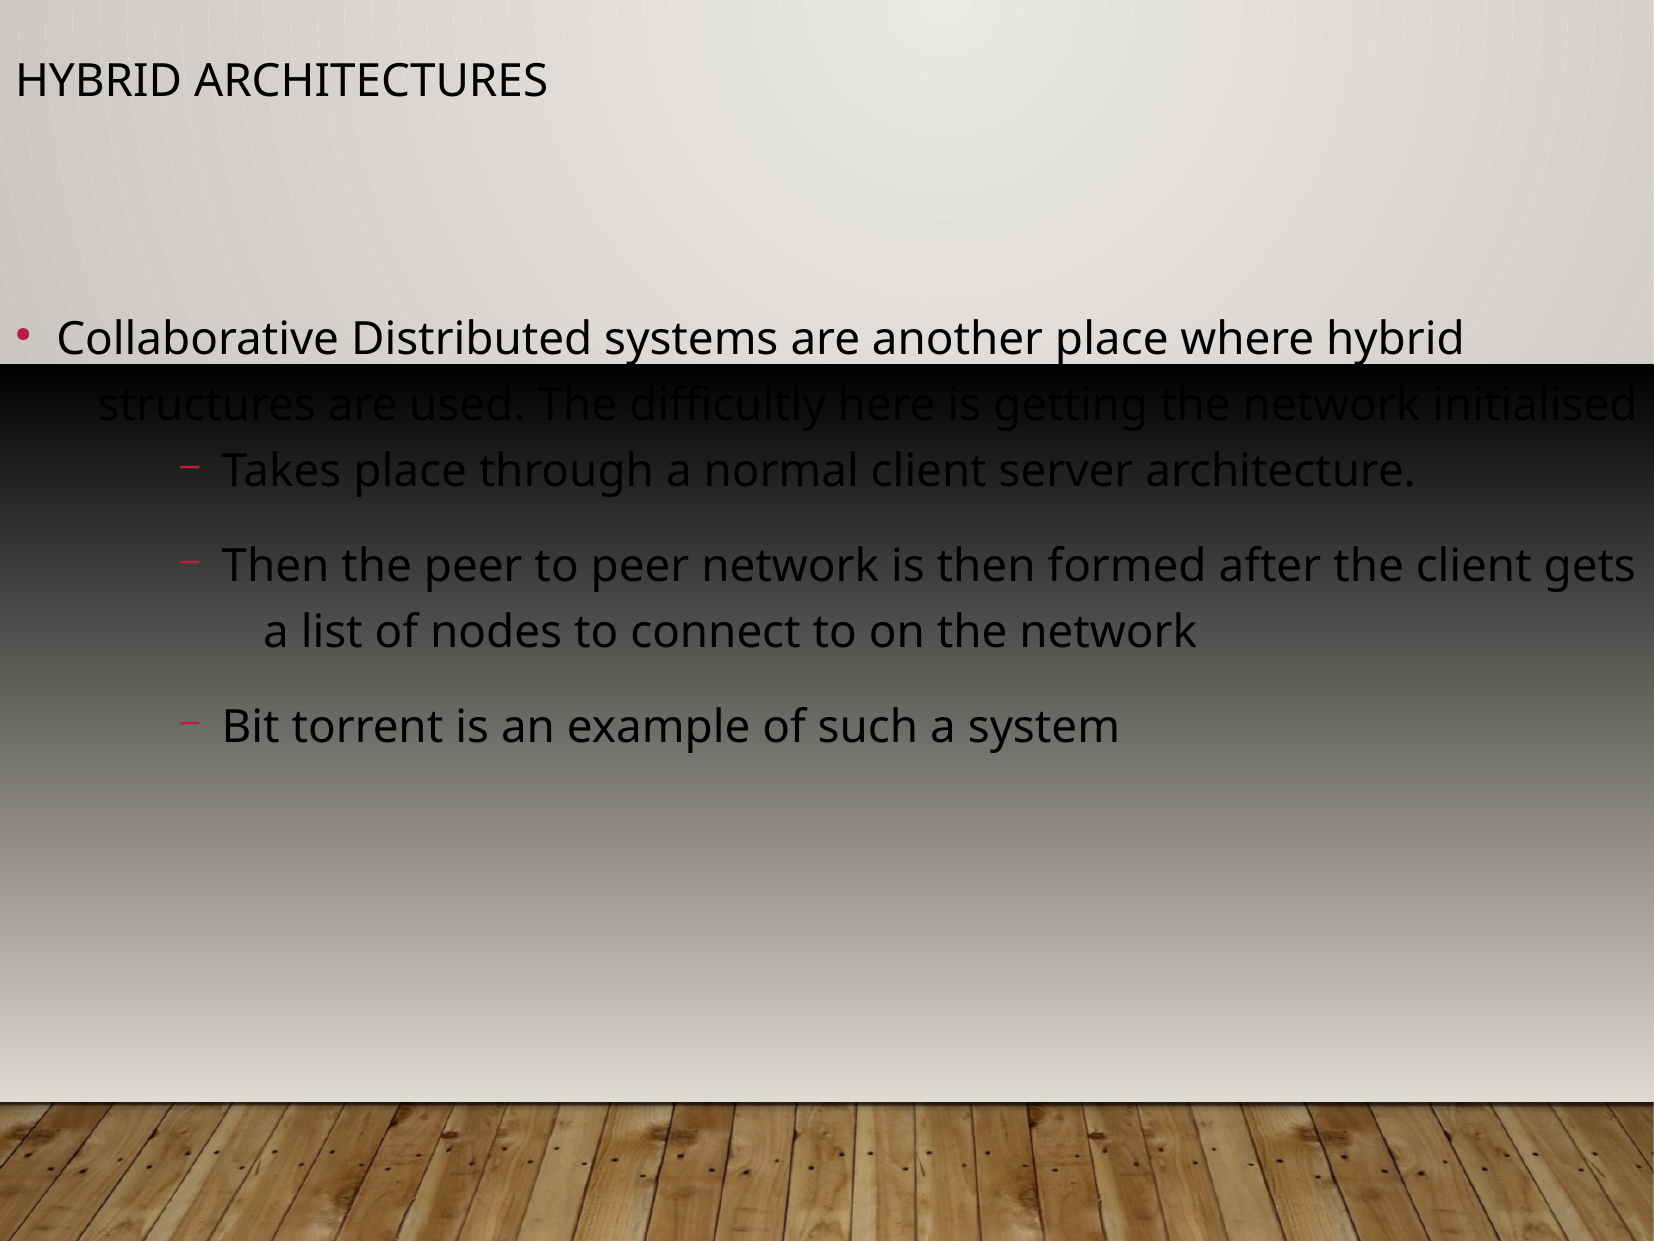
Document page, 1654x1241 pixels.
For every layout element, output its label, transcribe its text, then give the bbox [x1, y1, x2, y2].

list Collaborative Distributed systems are another place where hybrid structures are used. The difficultly here is getting the network initialised Takes place through a normal client server architecture. Then the peer to peer network is then formed after the client gets a list of nodes to connect to on the network Bit torrent is an example of such a system [0, 290, 1654, 1010]
title Hybrid Architectures [0, 49, 1654, 257]
